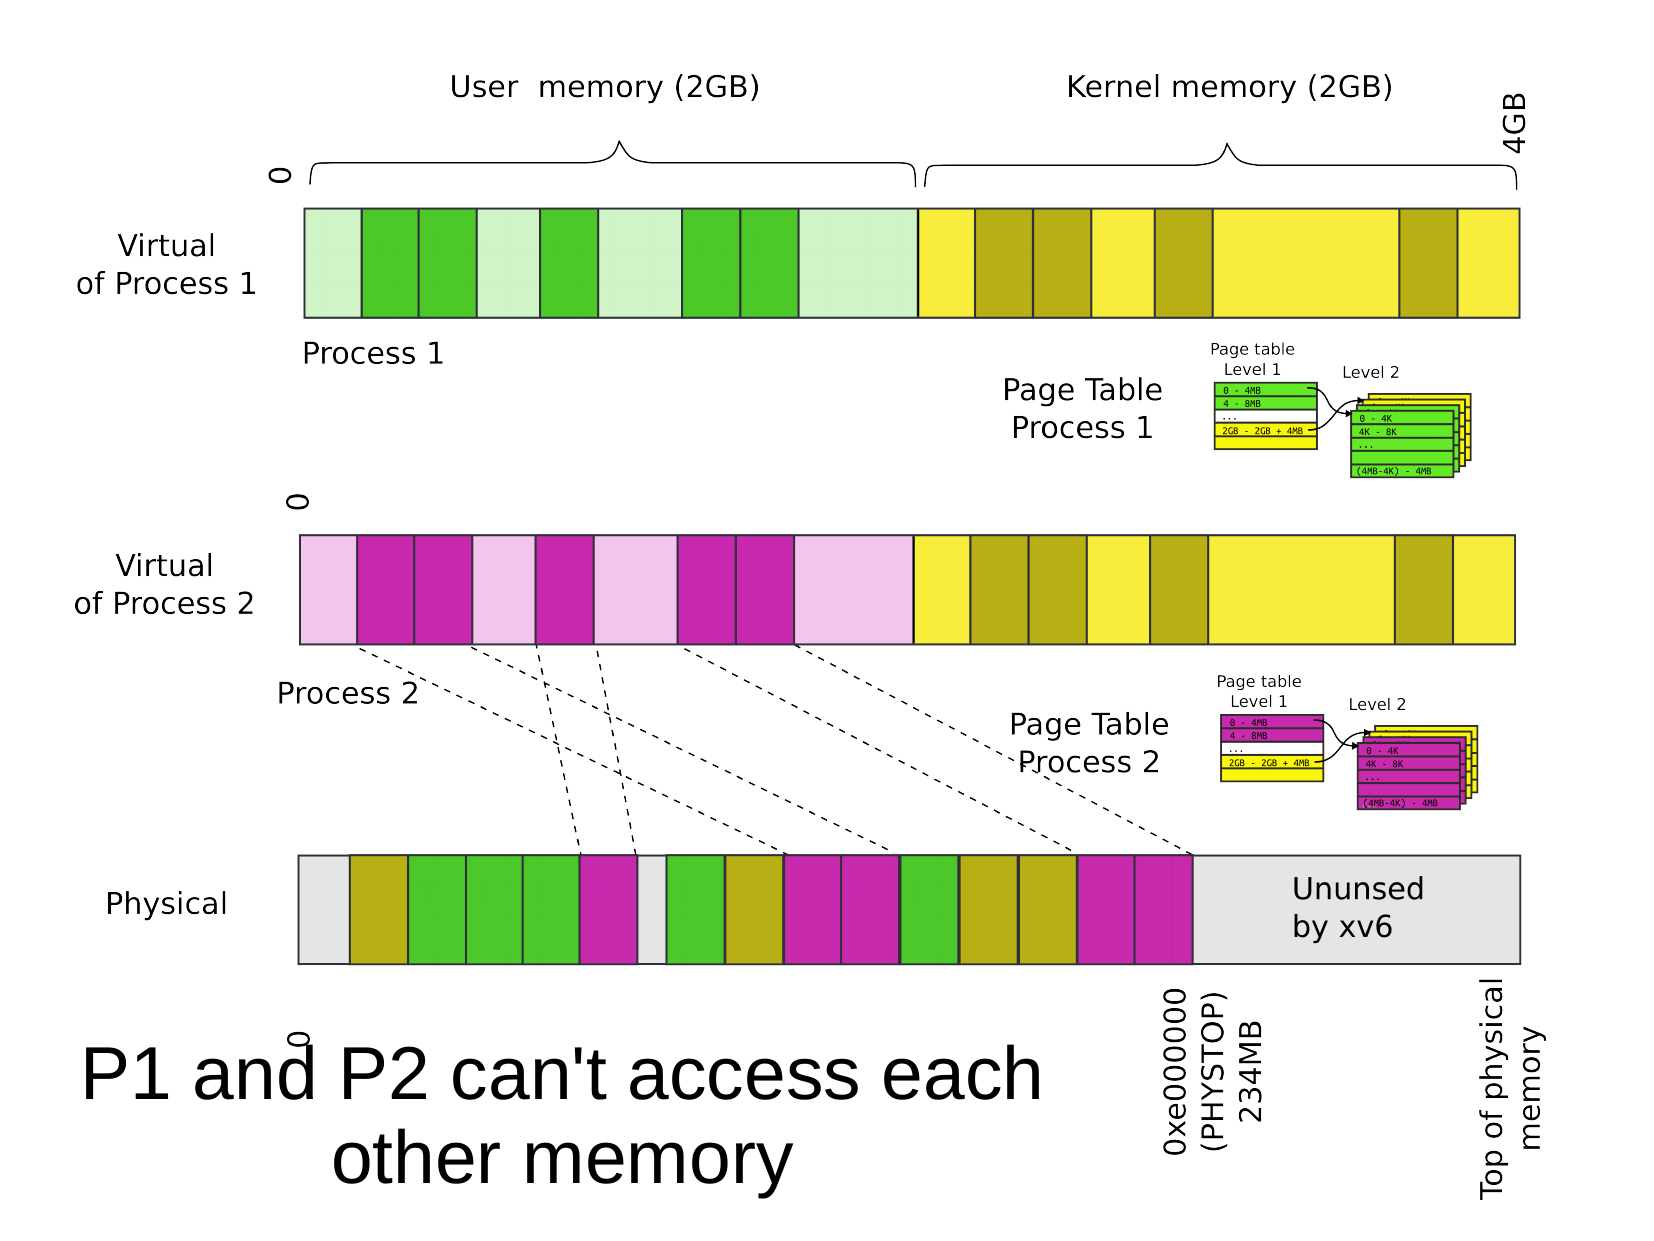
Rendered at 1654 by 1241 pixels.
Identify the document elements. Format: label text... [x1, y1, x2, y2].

title P1 and P2 can't access each other memory [75, 1031, 1051, 1200]
picture [75, 74, 1546, 1201]
